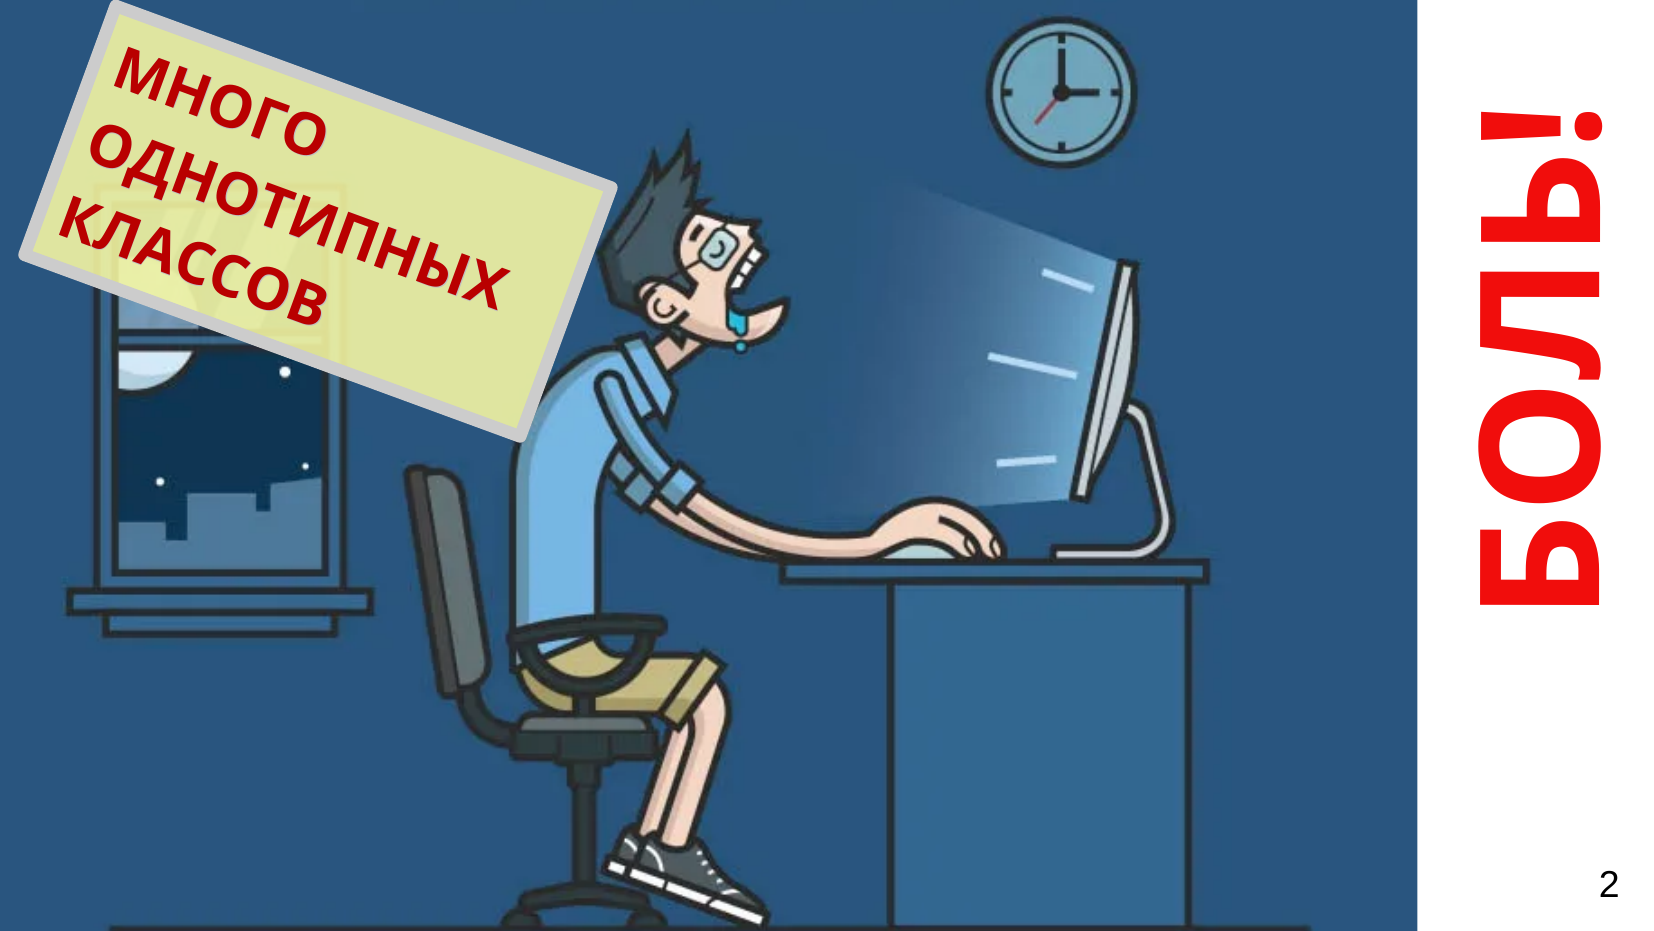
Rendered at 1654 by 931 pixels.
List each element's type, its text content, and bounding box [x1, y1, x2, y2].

picture [0, 0, 1418, 931]
text_box Много однотипных классов [24, 5, 612, 437]
text_box БОЛЬ! [1421, 0, 1649, 621]
text_box <номер> [1518, 856, 1654, 927]
